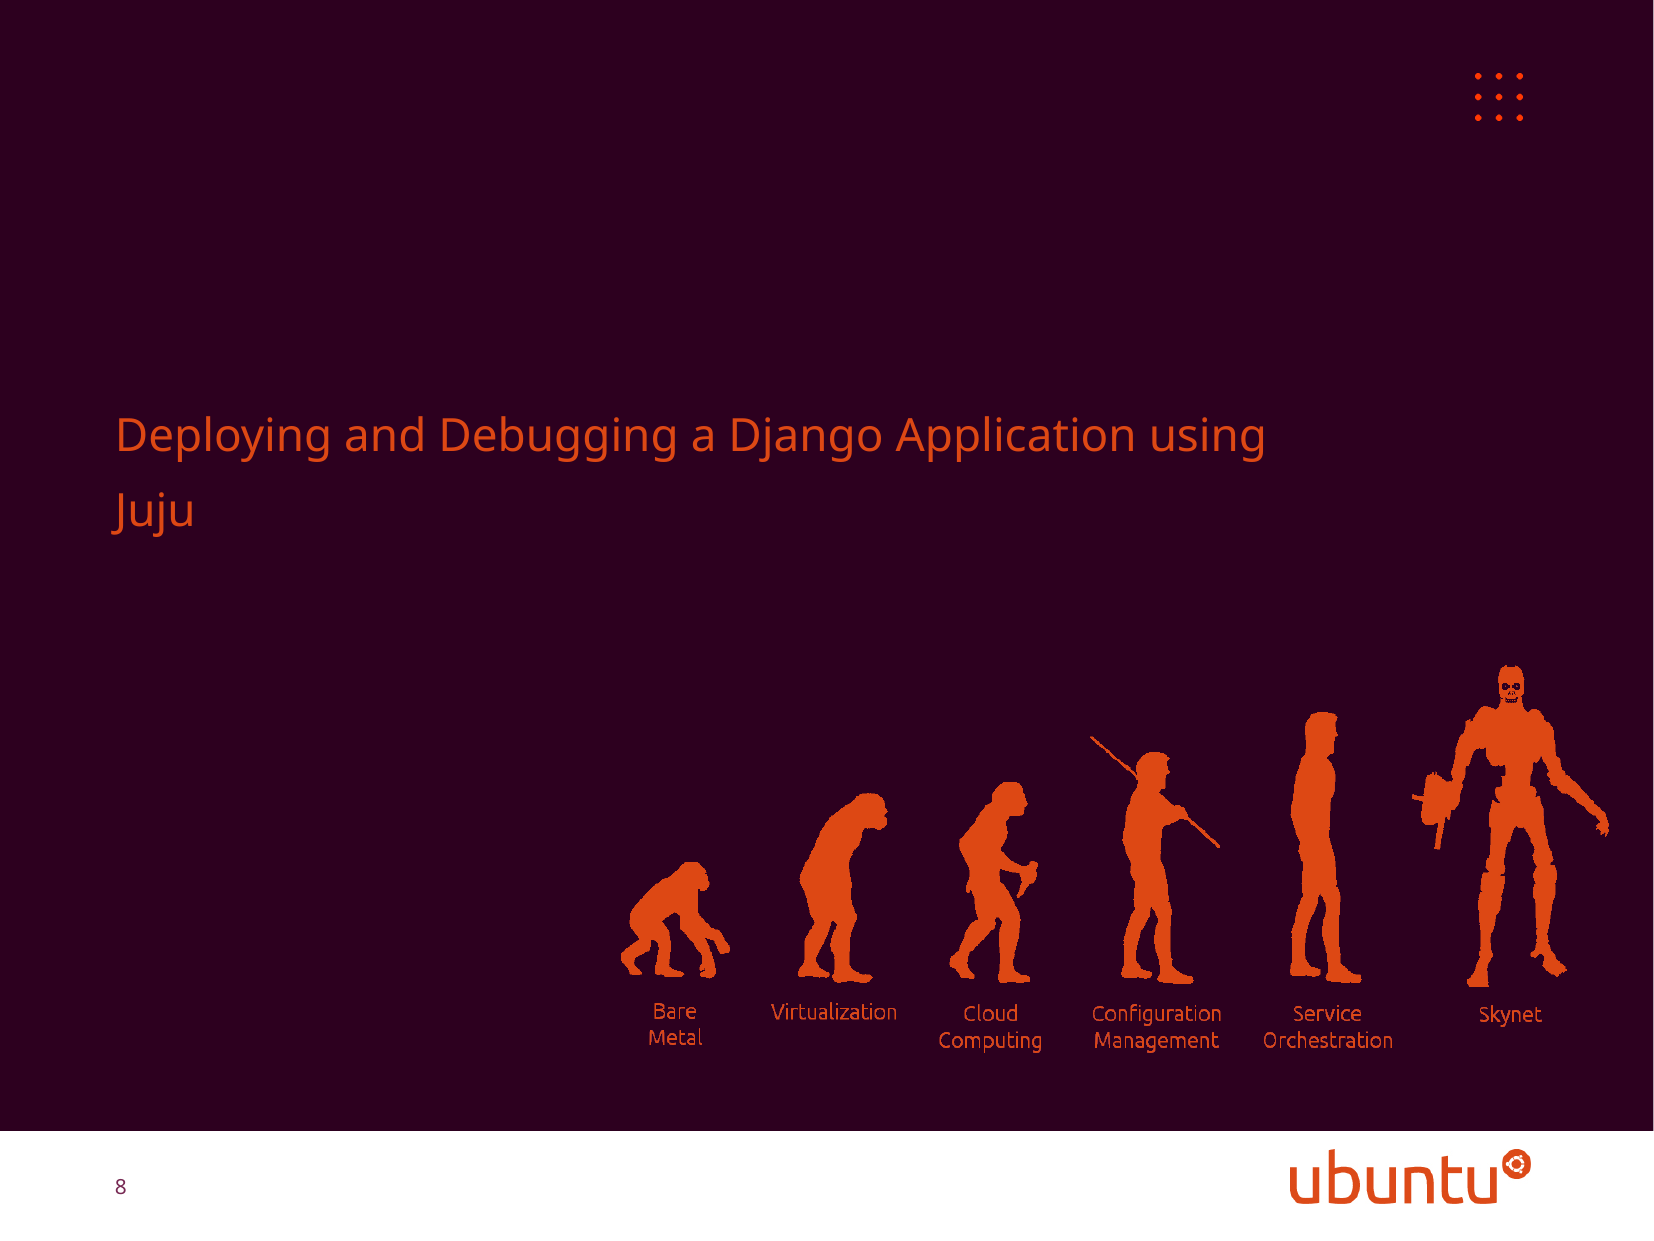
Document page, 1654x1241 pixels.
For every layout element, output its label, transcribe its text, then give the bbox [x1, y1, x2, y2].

picture [0, 0, 1654, 1131]
title Deploying and Debugging a Django Application using Juju [114, 293, 1293, 637]
picture [1290, 1149, 1531, 1204]
